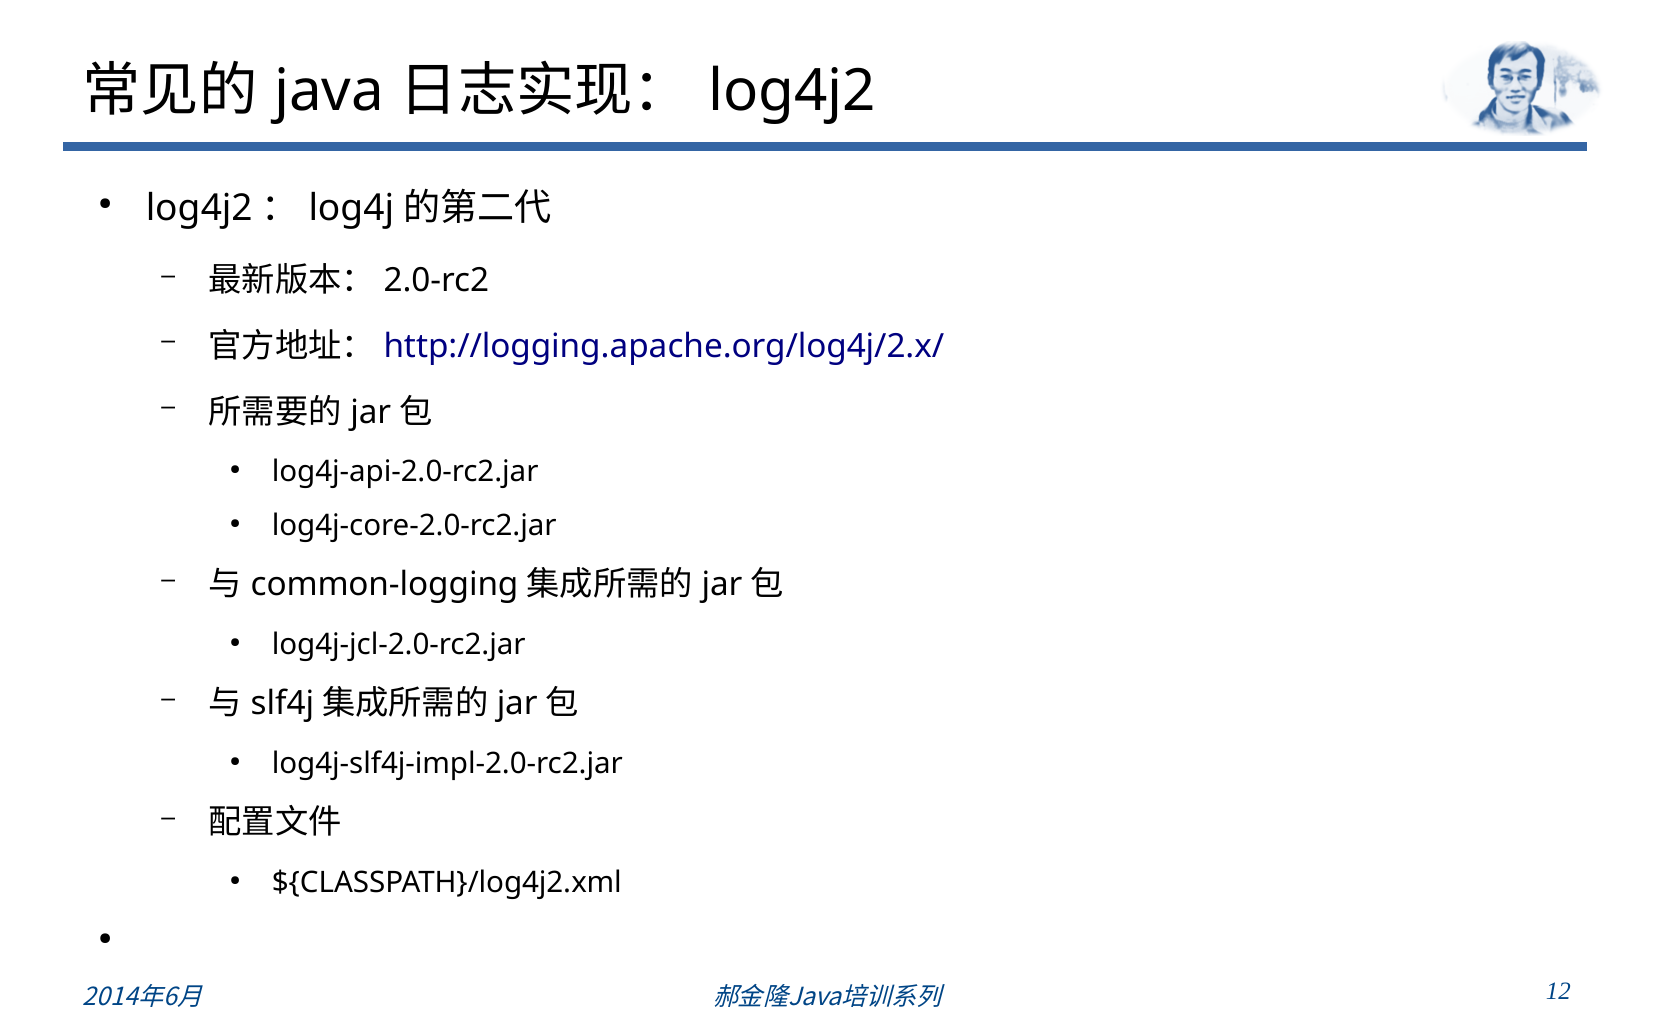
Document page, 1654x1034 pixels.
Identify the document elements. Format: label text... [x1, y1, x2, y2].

picture [1440, 41, 1604, 136]
title 常见的java日志实现：log4j2 [82, 41, 1571, 130]
list log4j2：log4j的第二代 最新版本：2.0-rc2 官方地址：http://logging.apache.org/log4j/2.x/ 所需要的jar包 log4j-api-2.0-rc2.jar log4j-core-2.0-rc2.jar 与common-logging集成所需的jar包 log4j-jcl-2.0-rc2.jar 与slf4j集成所需的jar包 log4j-slf4j-impl-2.0-rc2.jar 配置文件 ${CLASSPATH}/log4j2.xml [82, 177, 1571, 910]
